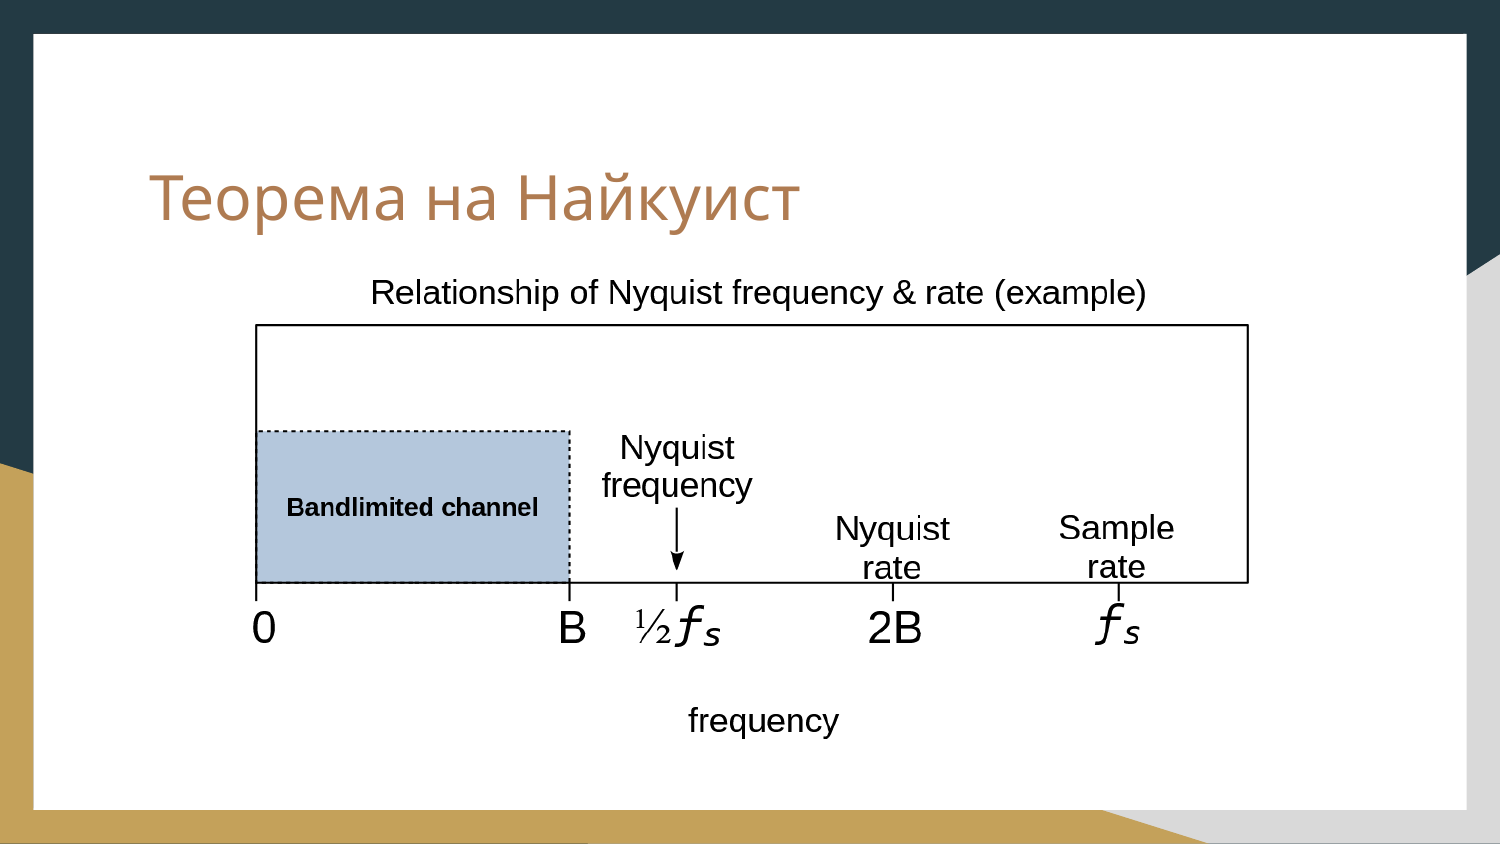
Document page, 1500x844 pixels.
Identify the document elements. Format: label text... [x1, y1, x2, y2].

title Теорема на Найкуист [134, 138, 1366, 296]
picture [240, 258, 1260, 757]
